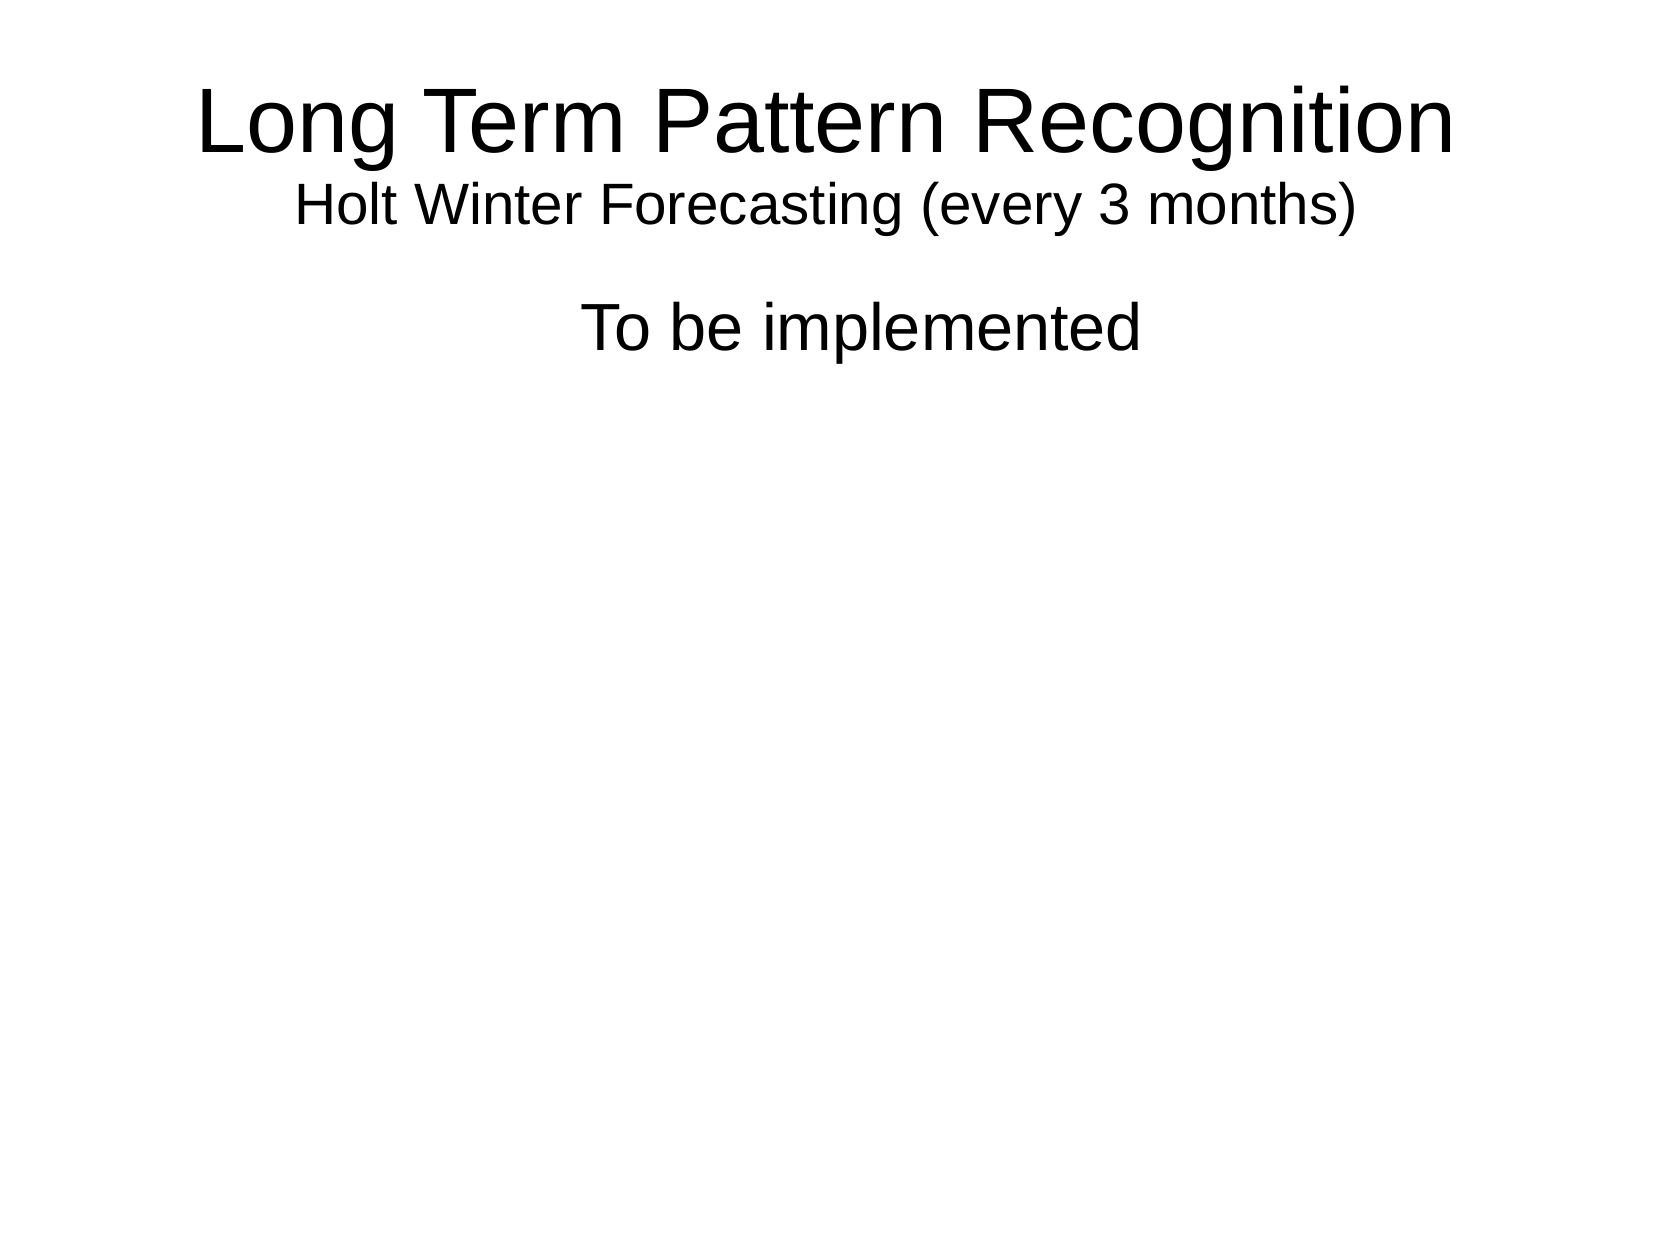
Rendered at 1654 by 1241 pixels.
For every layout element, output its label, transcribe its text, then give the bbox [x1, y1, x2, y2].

title Long Term Pattern Recognition Holt Winter Forecasting (every 3 months) [82, 49, 1571, 257]
list To be implemented [82, 290, 1571, 1010]
